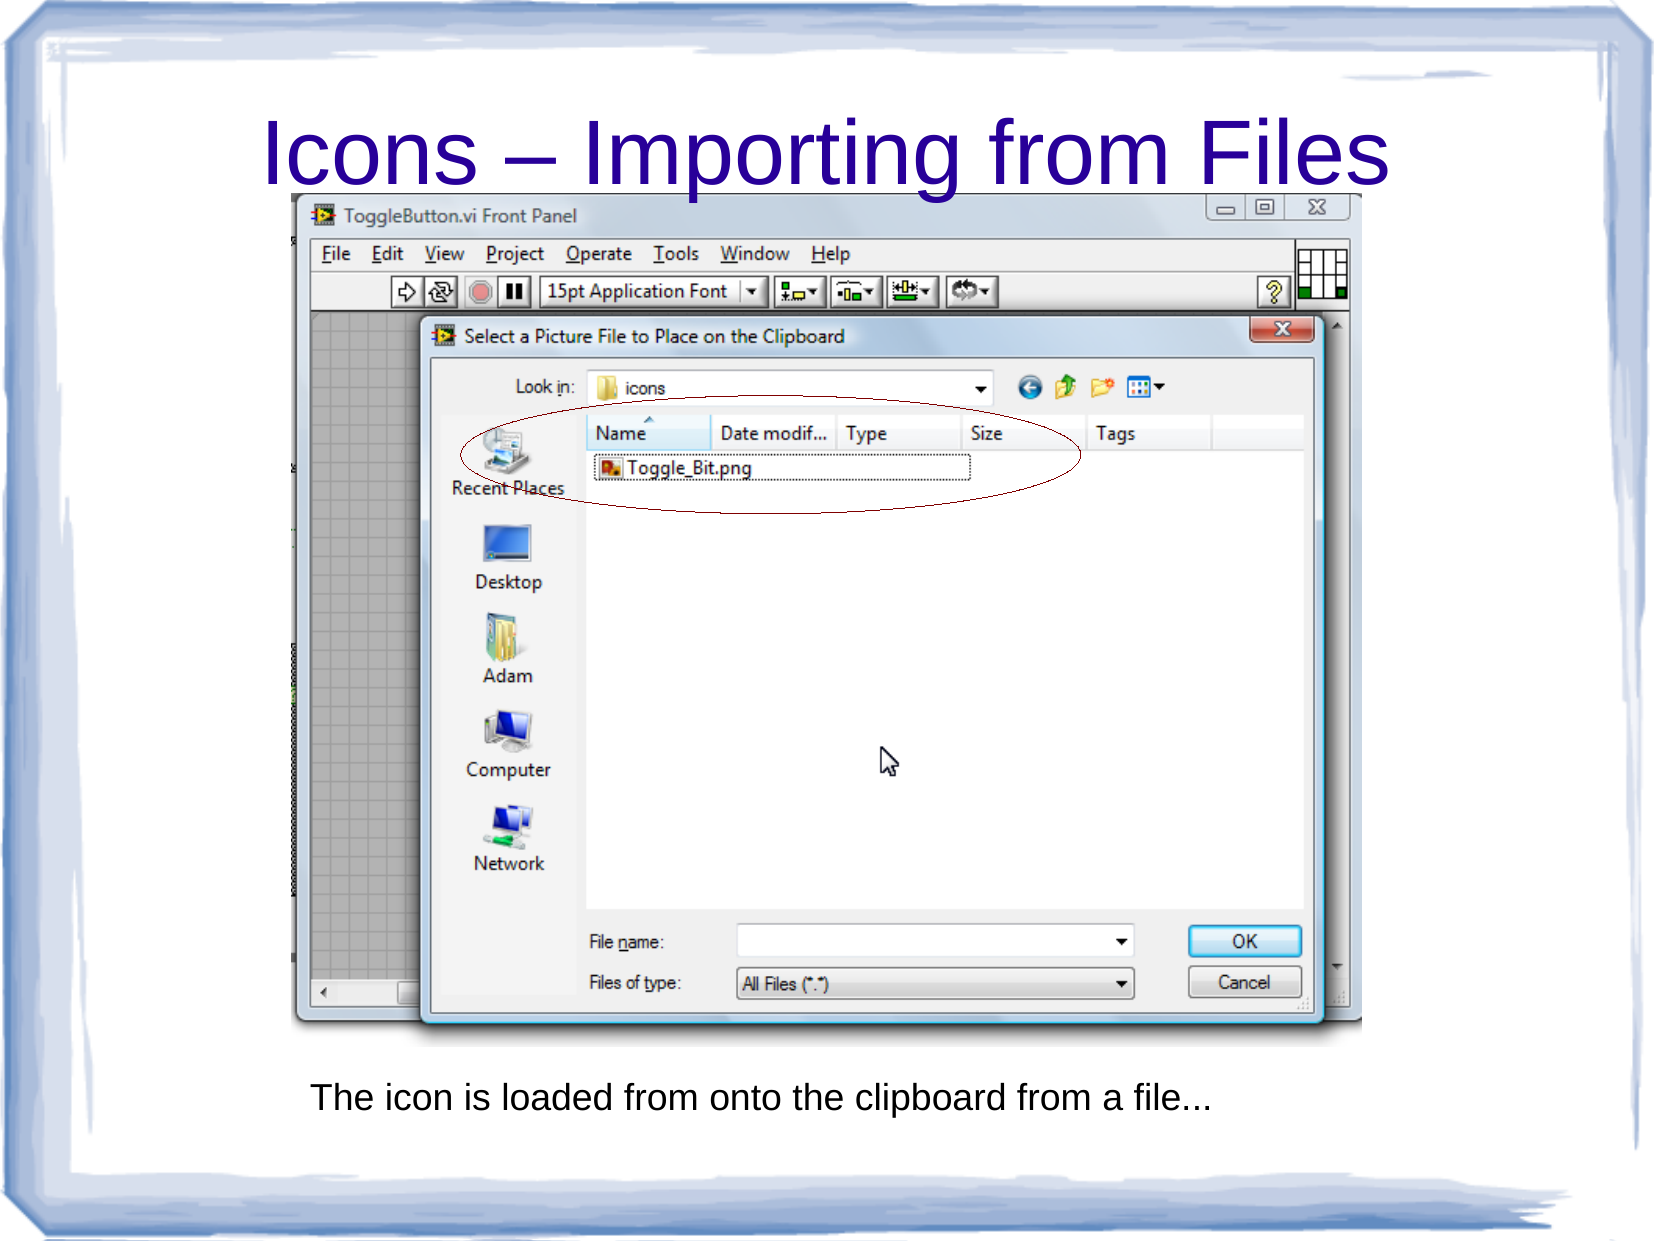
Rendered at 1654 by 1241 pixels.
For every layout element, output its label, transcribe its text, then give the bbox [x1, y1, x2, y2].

text_box [460, 395, 1081, 514]
text_box The icon is loaded from onto the clipboard from a file... [295, 1068, 1477, 1126]
title Icons – Importing from Files [82, 56, 1571, 250]
picture [0, 0, 1654, 1241]
